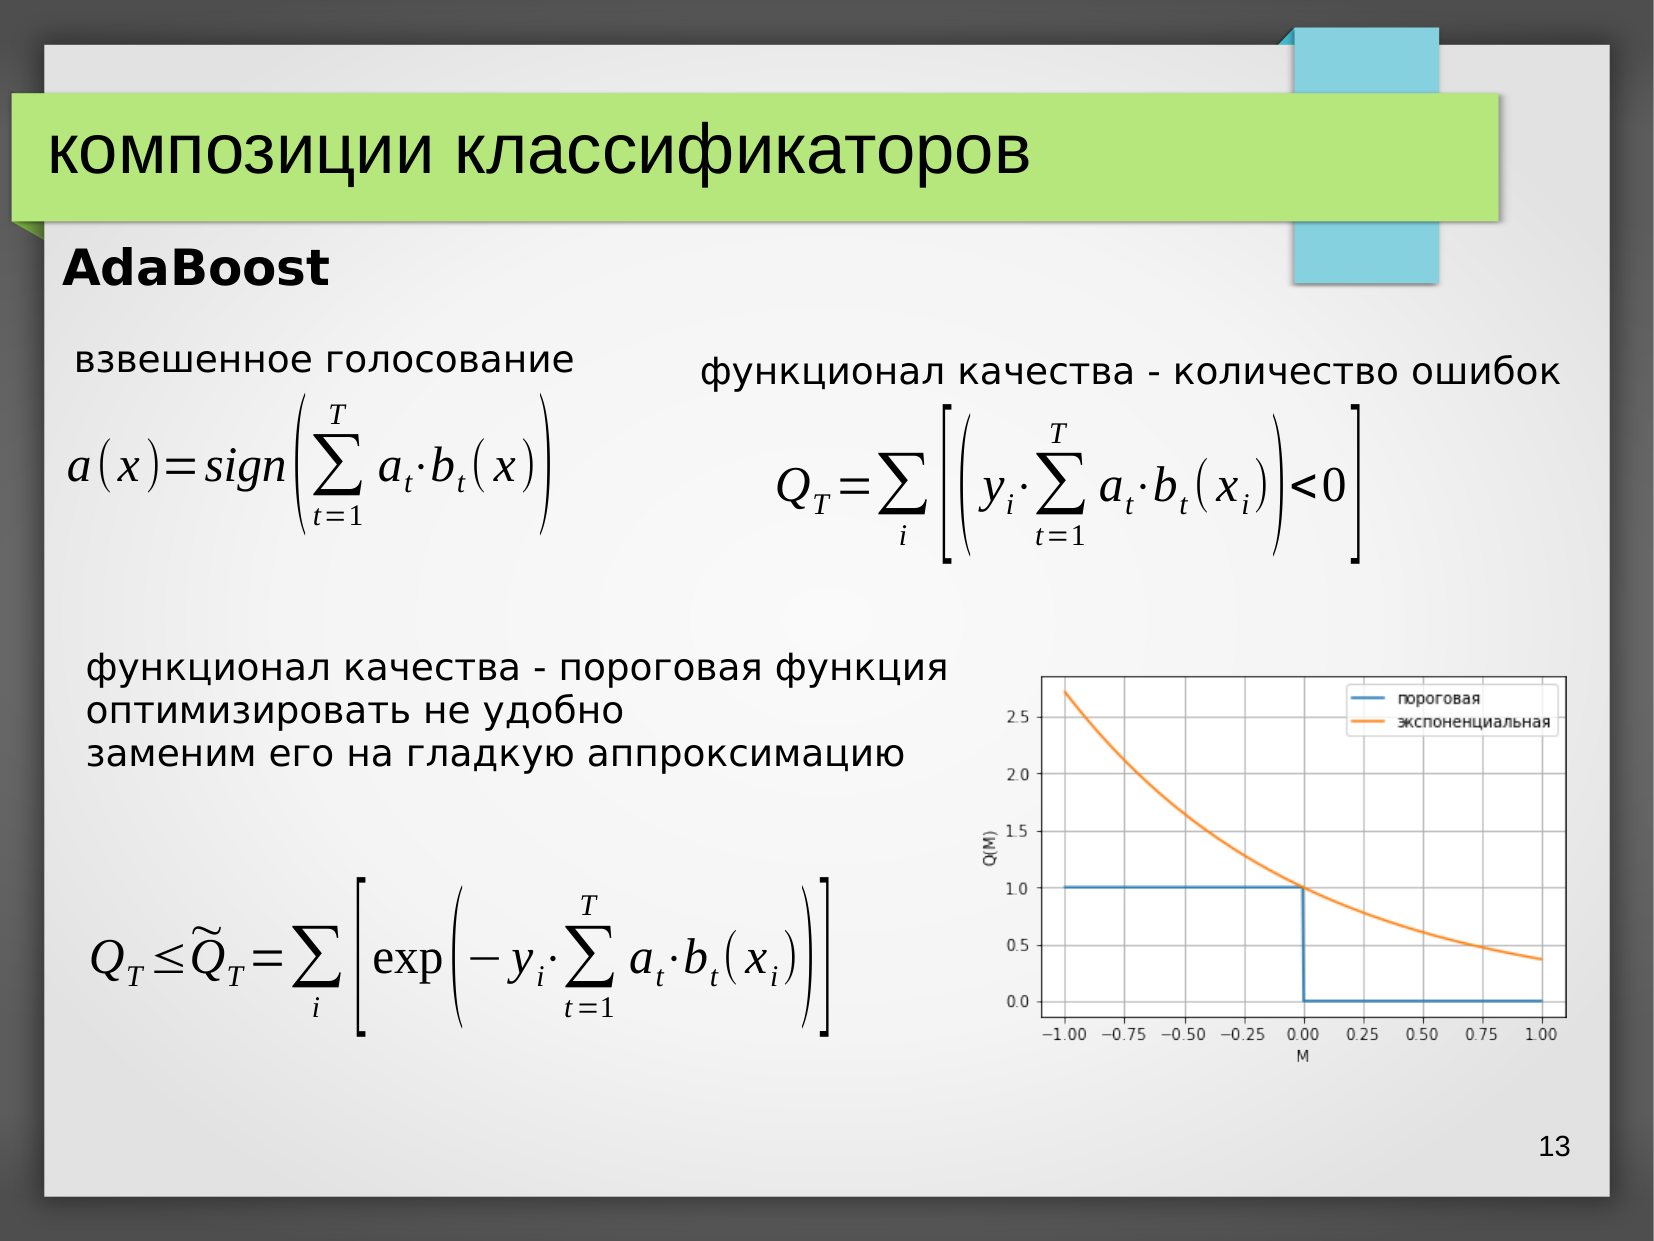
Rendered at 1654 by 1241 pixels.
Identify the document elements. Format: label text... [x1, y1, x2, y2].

chart [82, 874, 839, 1040]
picture [0, 0, 1654, 1241]
chart [59, 413, 561, 539]
text_box функционал качества - количество ошибок [685, 342, 1583, 414]
text_box AdaBoost [47, 231, 438, 305]
text_box функционал качества - пороговая функция оптимизировать не удобно заменим его на гладкую аппроксимацию [70, 637, 1004, 784]
chart [768, 414, 1371, 567]
text_box взвешенное голосование [59, 330, 686, 413]
title композиции классификаторов [47, 109, 1501, 189]
